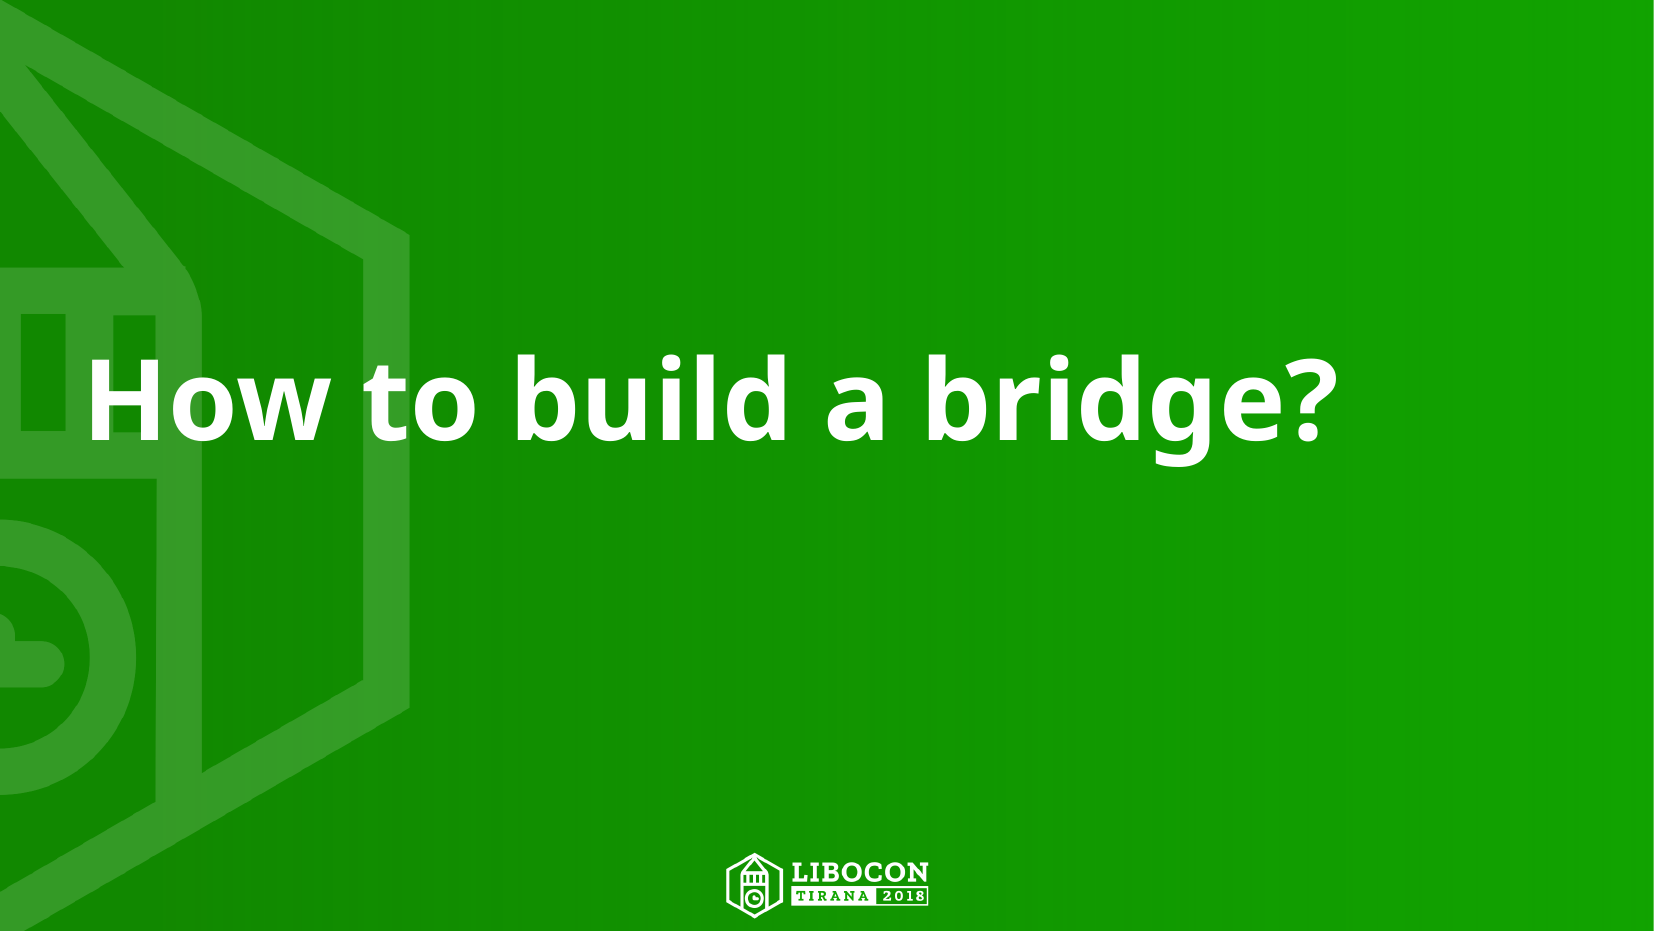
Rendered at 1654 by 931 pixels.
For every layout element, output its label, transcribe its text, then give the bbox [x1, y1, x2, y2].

picture [0, 0, 1654, 931]
subtitle How to build a bridge? [82, 37, 1571, 757]
